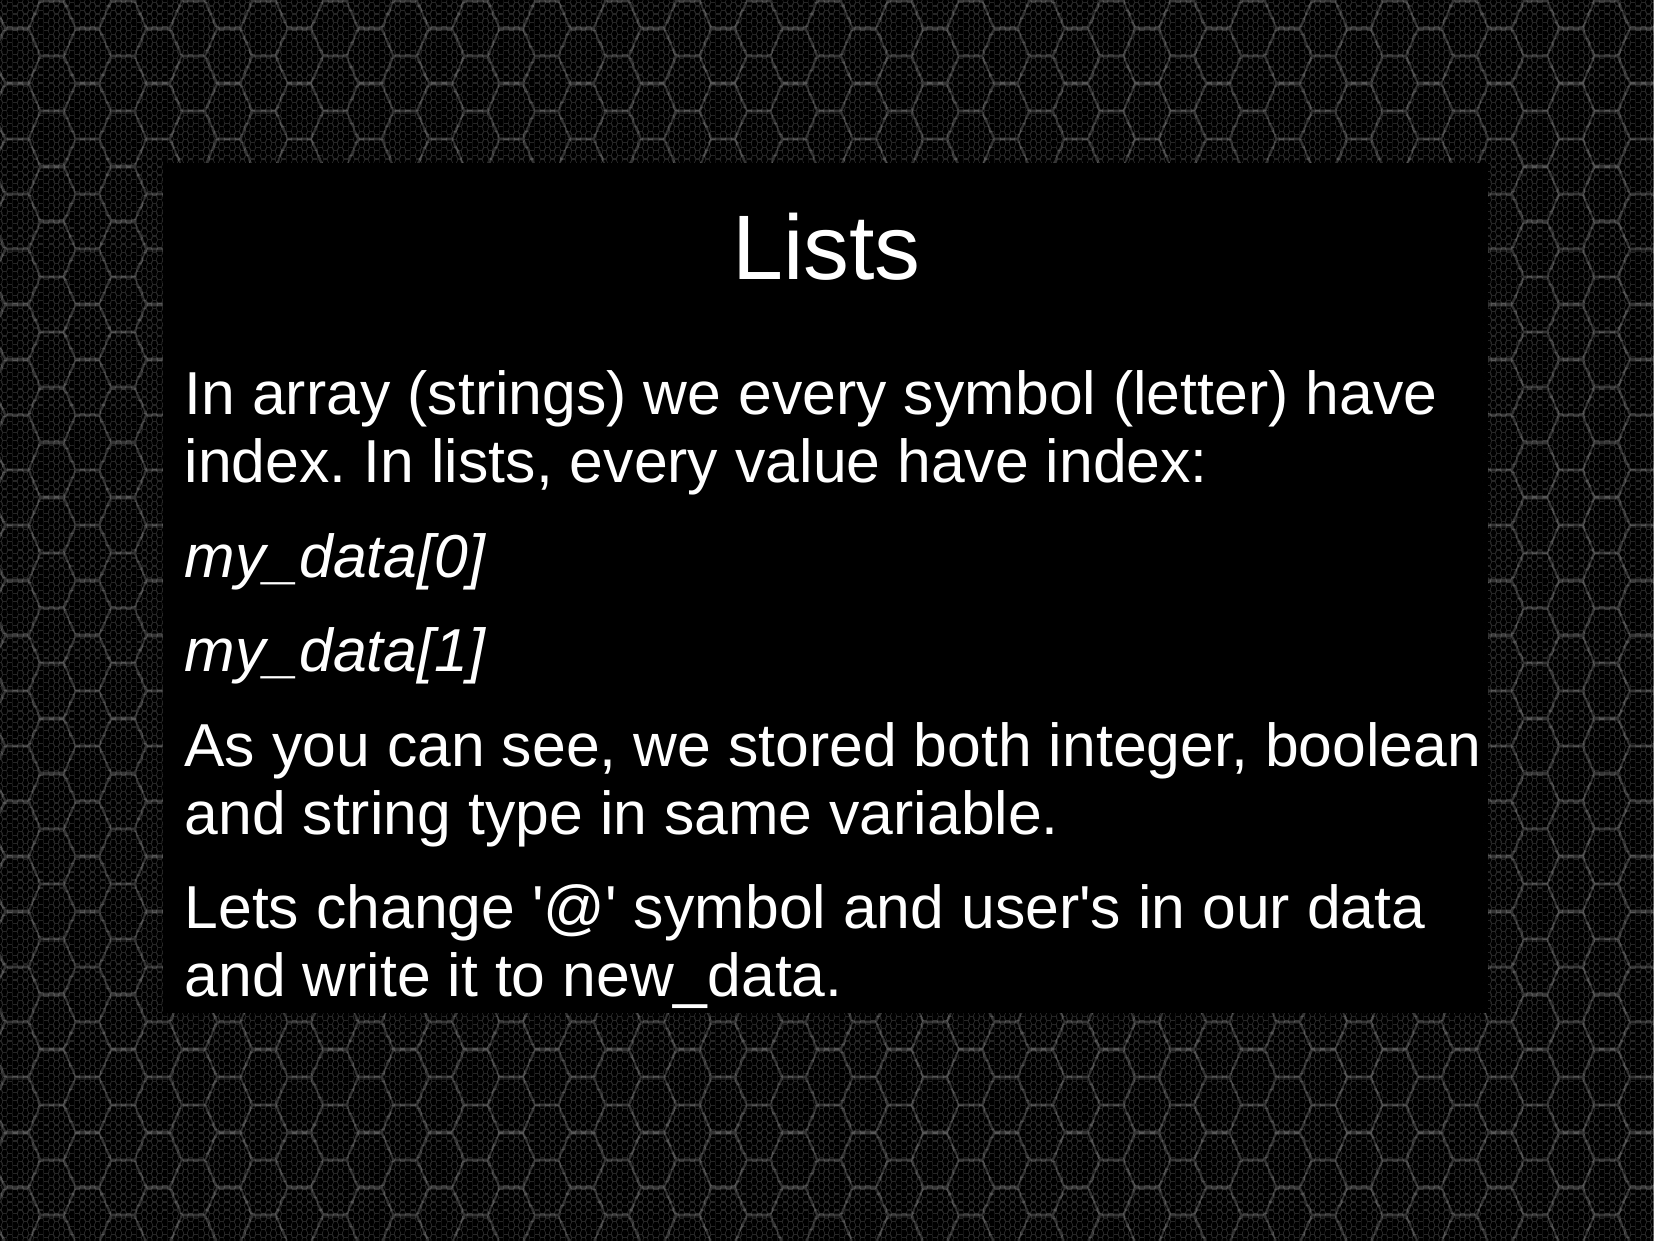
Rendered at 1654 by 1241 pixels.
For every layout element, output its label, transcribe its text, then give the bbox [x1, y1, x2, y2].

list In array (strings) we every symbol (letter) have index. In lists, every value have index: my_data[0] my_data[1] As you can see, we stored both integer, boolean and string type in same variable. Lets change '@' symbol and user's in our data and write it to new_data. [120, 360, 1501, 1010]
title Lists [82, 165, 1571, 331]
picture [0, 0, 1654, 1241]
